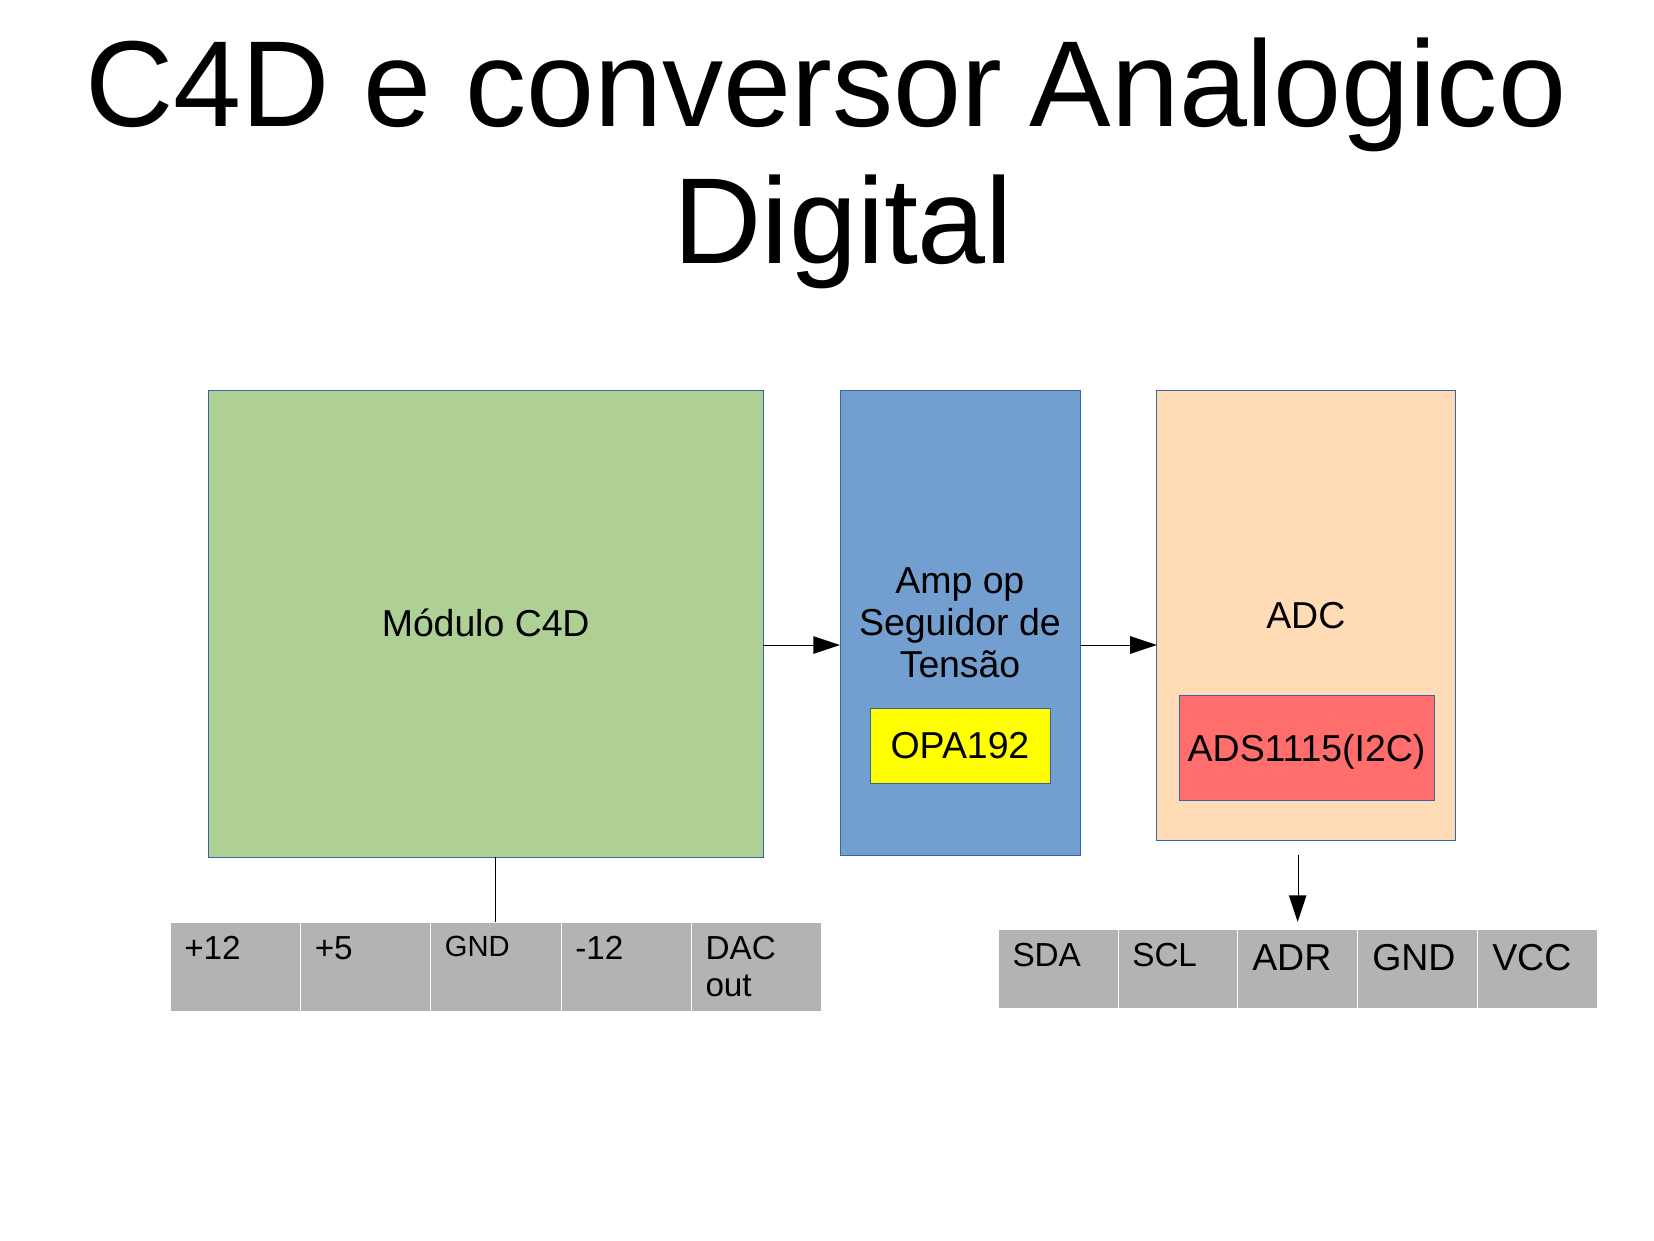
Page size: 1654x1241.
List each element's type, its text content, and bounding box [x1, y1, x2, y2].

table_header GND [1358, 930, 1477, 1008]
text_box ADC [1156, 390, 1456, 841]
table_header GND [431, 923, 561, 1011]
table_header DAC out [692, 923, 821, 1011]
table_header ADR [1238, 930, 1357, 1008]
title C4D e conversor Analogico Digital [82, 16, 1571, 290]
text_box Módulo C4D [208, 390, 764, 858]
table_header SDA [999, 930, 1118, 1008]
table_header +5 [301, 923, 430, 1011]
table_header VCC [1478, 930, 1597, 1008]
table_header SCL [1119, 930, 1237, 1008]
table_header +12 [171, 923, 300, 1011]
text_box ADS1115(I2C) [1179, 695, 1435, 801]
text_box Amp op Seguidor de Tensão [840, 390, 1081, 856]
table_header -12 [562, 923, 691, 1011]
text_box OPA192 [870, 708, 1051, 784]
